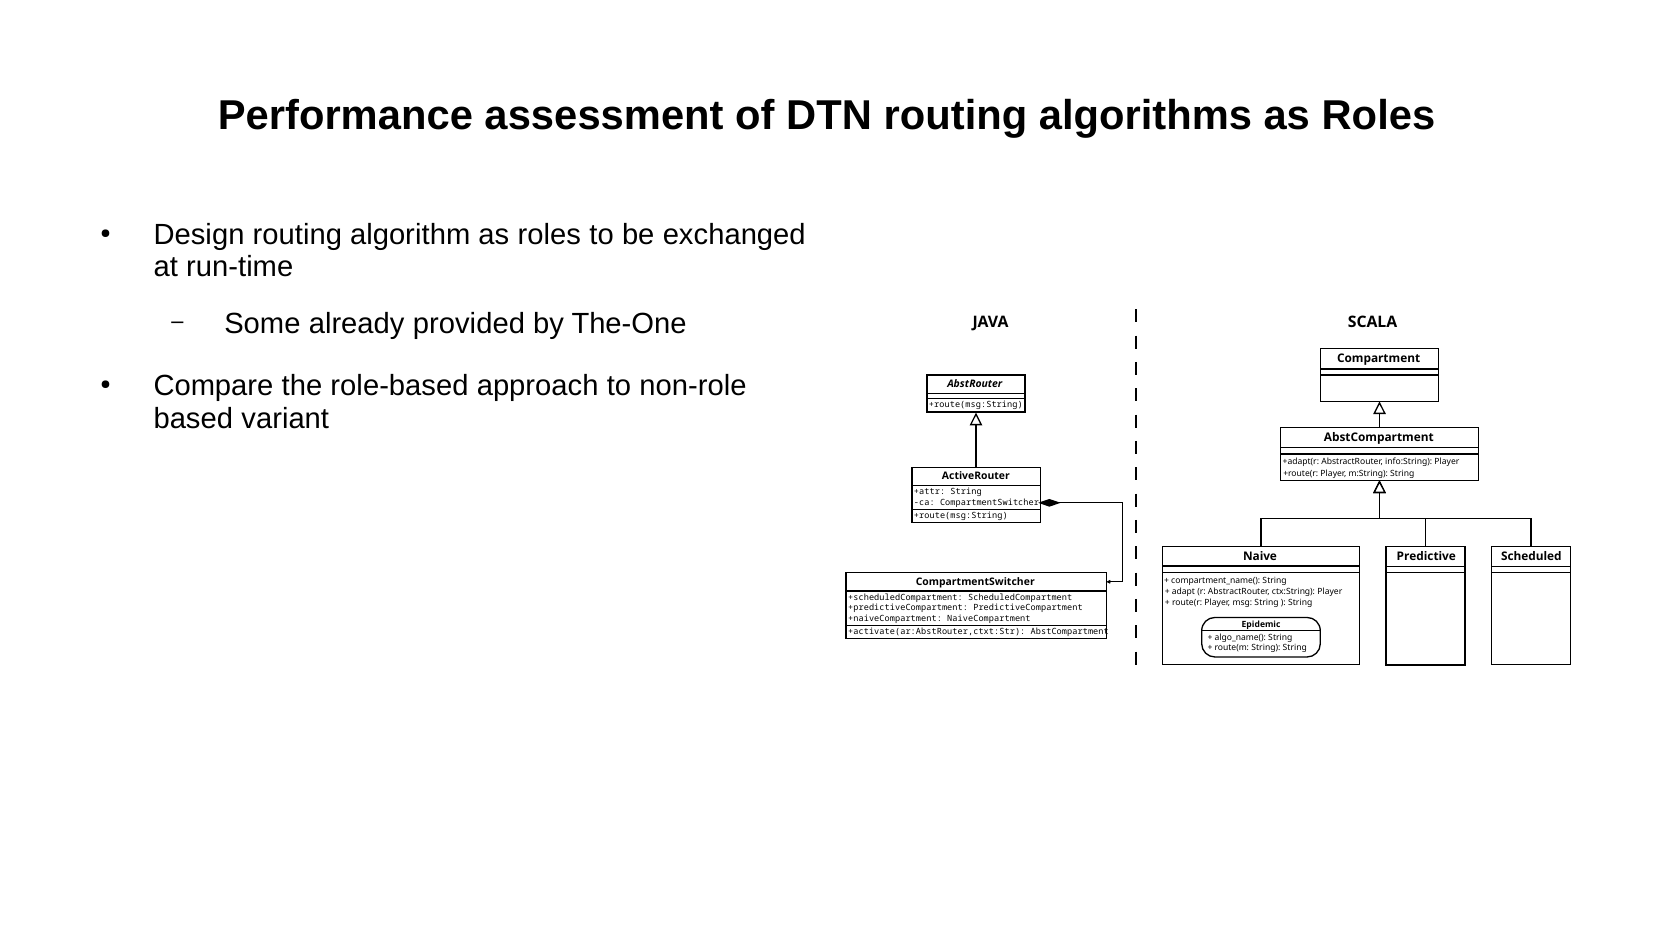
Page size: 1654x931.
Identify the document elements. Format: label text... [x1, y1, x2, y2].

picture [845, 305, 1572, 669]
list Design routing algorithm as roles to be exchanged at run-time Some already provided by The-One Compare the role-based approach to non-role based variant [82, 217, 809, 758]
title Performance assessment of DTN routing algorithms as Roles [82, 37, 1571, 193]
